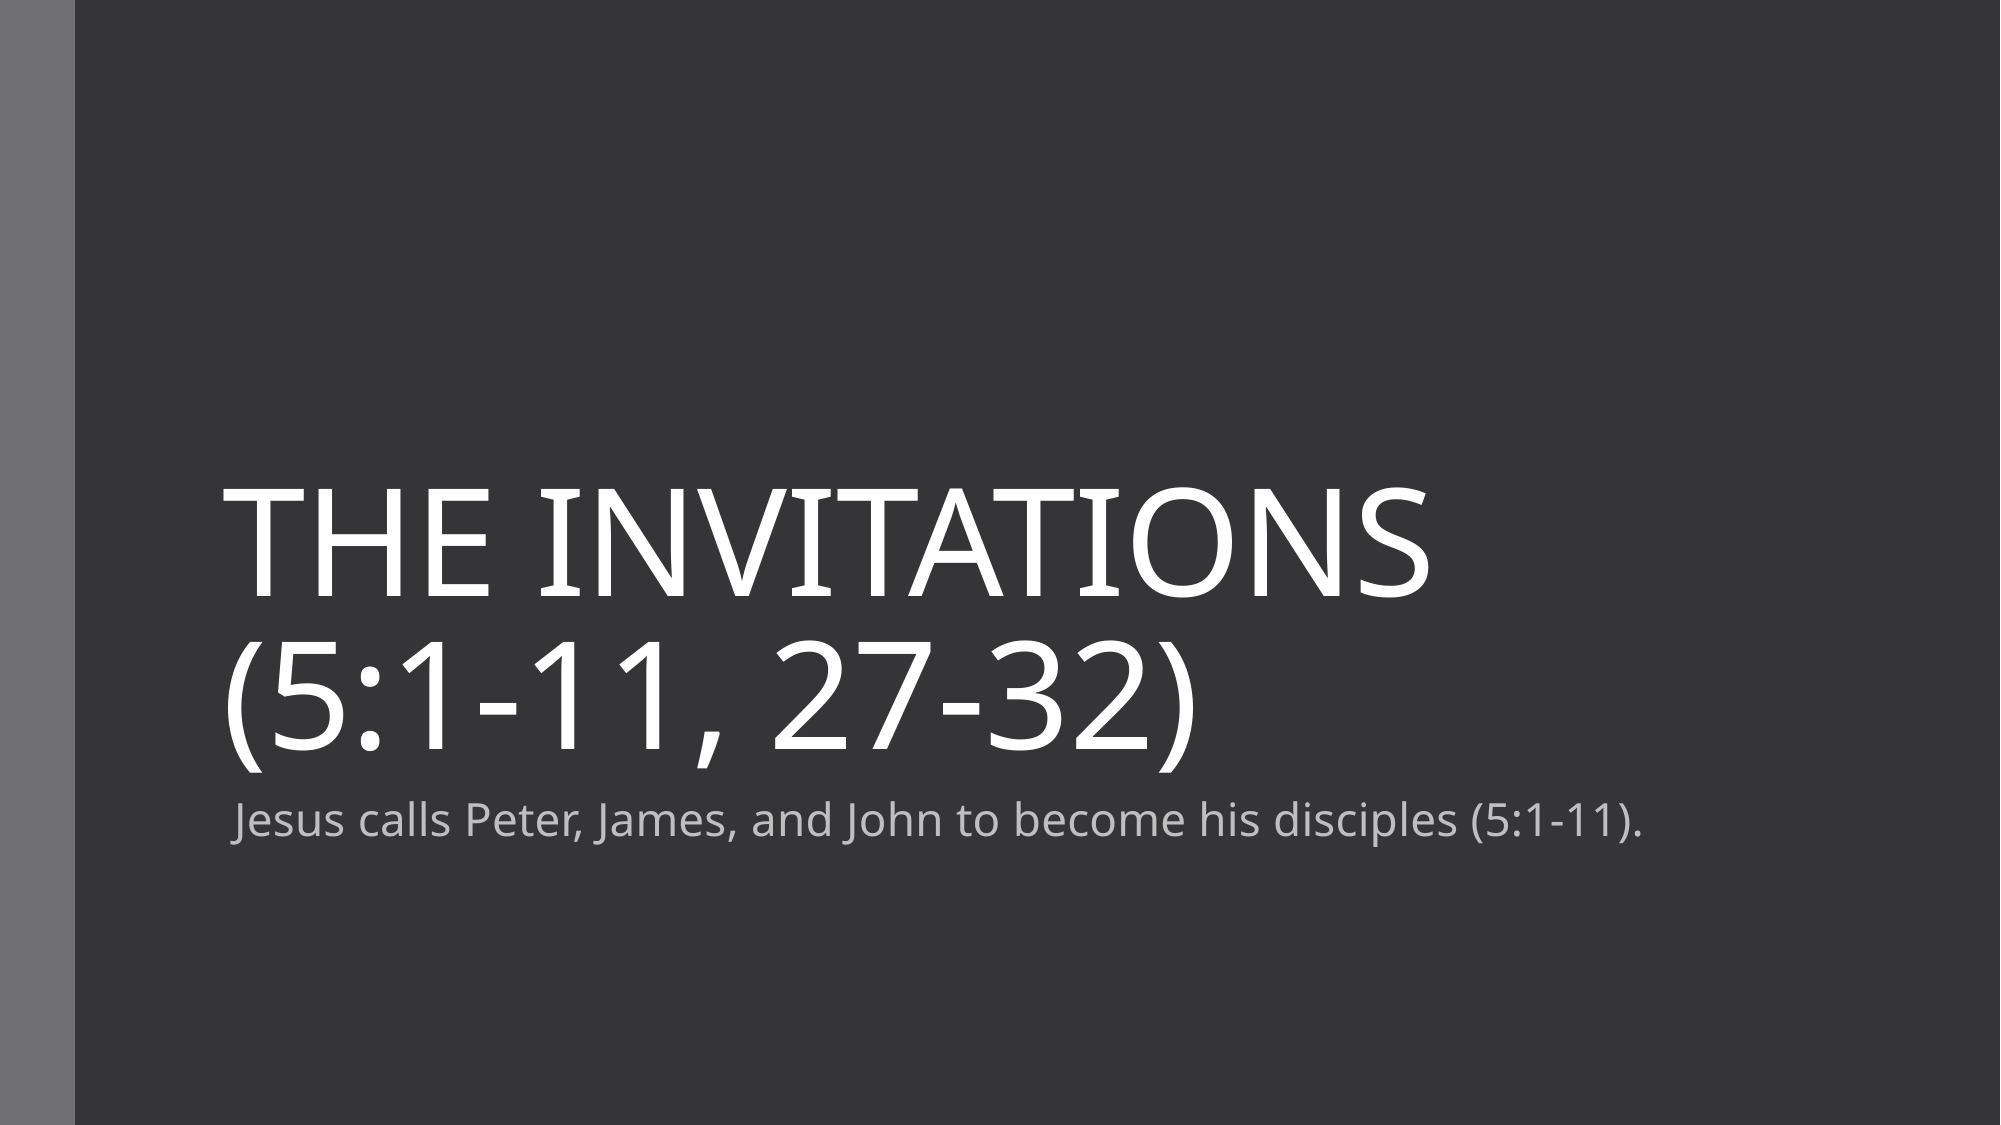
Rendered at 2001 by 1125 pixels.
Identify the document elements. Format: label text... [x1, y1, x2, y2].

subtitle Jesus calls Peter, James, and John to become his disciples (5:1-11). [206, 787, 1752, 1066]
title THE INVITATIONS (5:1-11, 27-32) [206, 124, 1752, 787]
